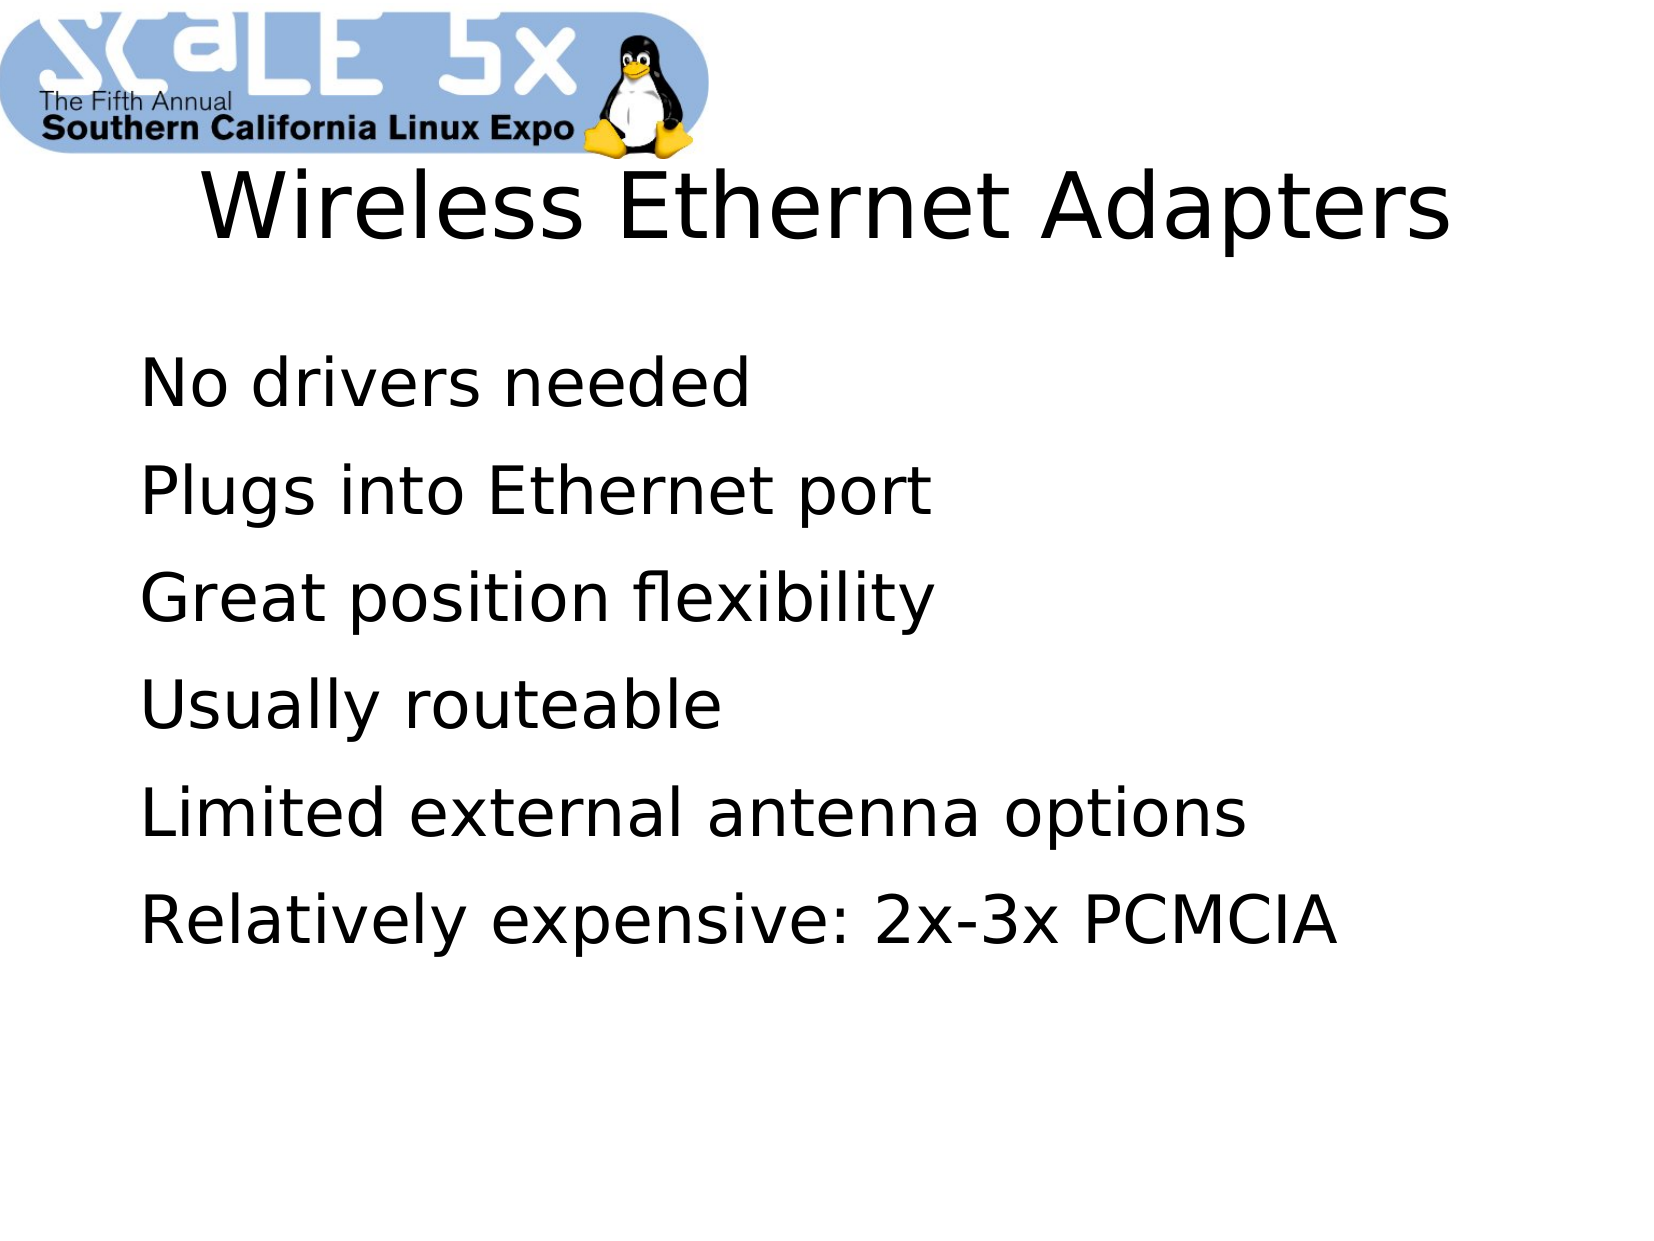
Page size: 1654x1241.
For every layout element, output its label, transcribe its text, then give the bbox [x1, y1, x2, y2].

title Wireless Ethernet Adapters [121, 102, 1533, 311]
picture [0, 3, 709, 159]
list No drivers needed Plugs into Ethernet port Great position flexibility Usually routeable Limited external antenna options Relatively expensive: 2x-3x PCMCIA [121, 344, 1533, 1127]
